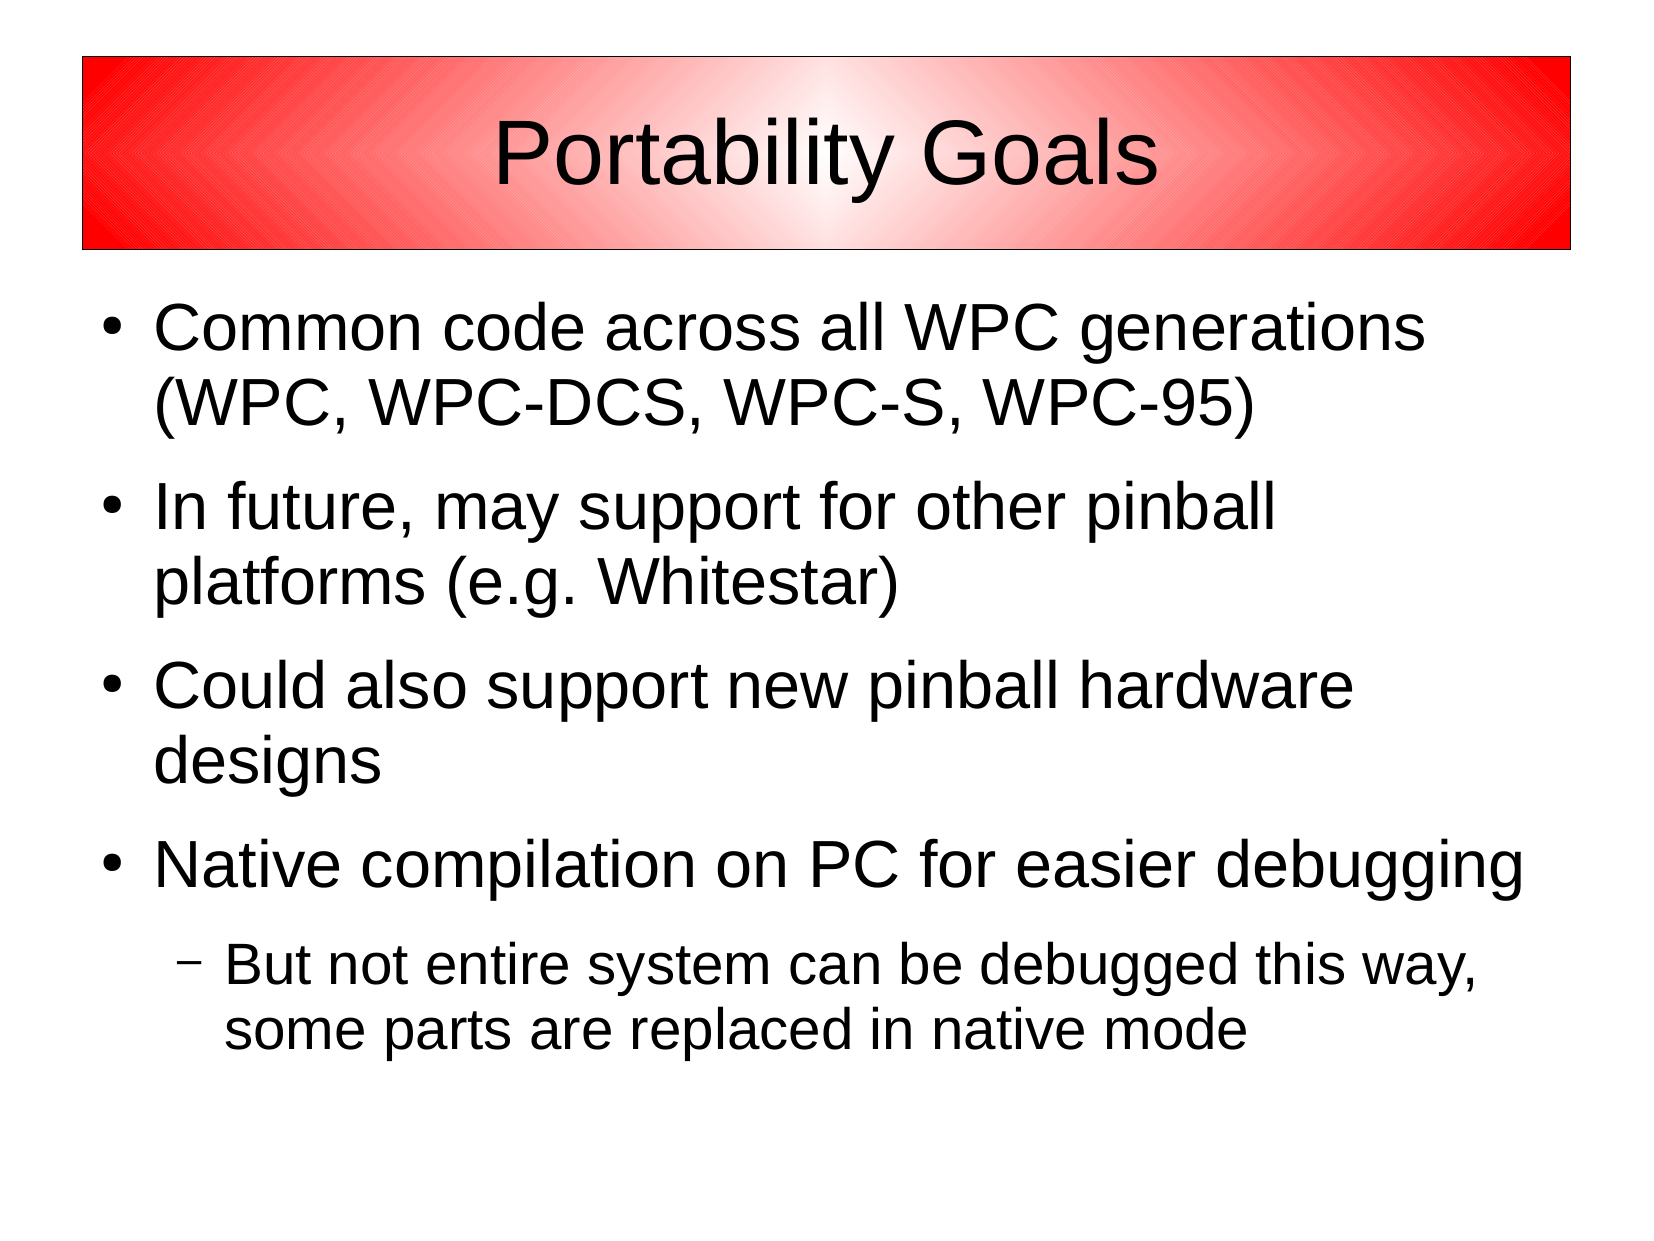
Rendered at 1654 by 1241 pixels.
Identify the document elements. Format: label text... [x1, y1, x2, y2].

title Portability Goals [82, 56, 1571, 250]
list Common code across all WPC generations (WPC, WPC-DCS, WPC-S, WPC-95) In future, may support for other pinball platforms (e.g. Whitestar) Could also support new pinball hardware designs Native compilation on PC for easier debugging But not entire system can be debugged this way, some parts are replaced in native mode [82, 290, 1571, 1094]
